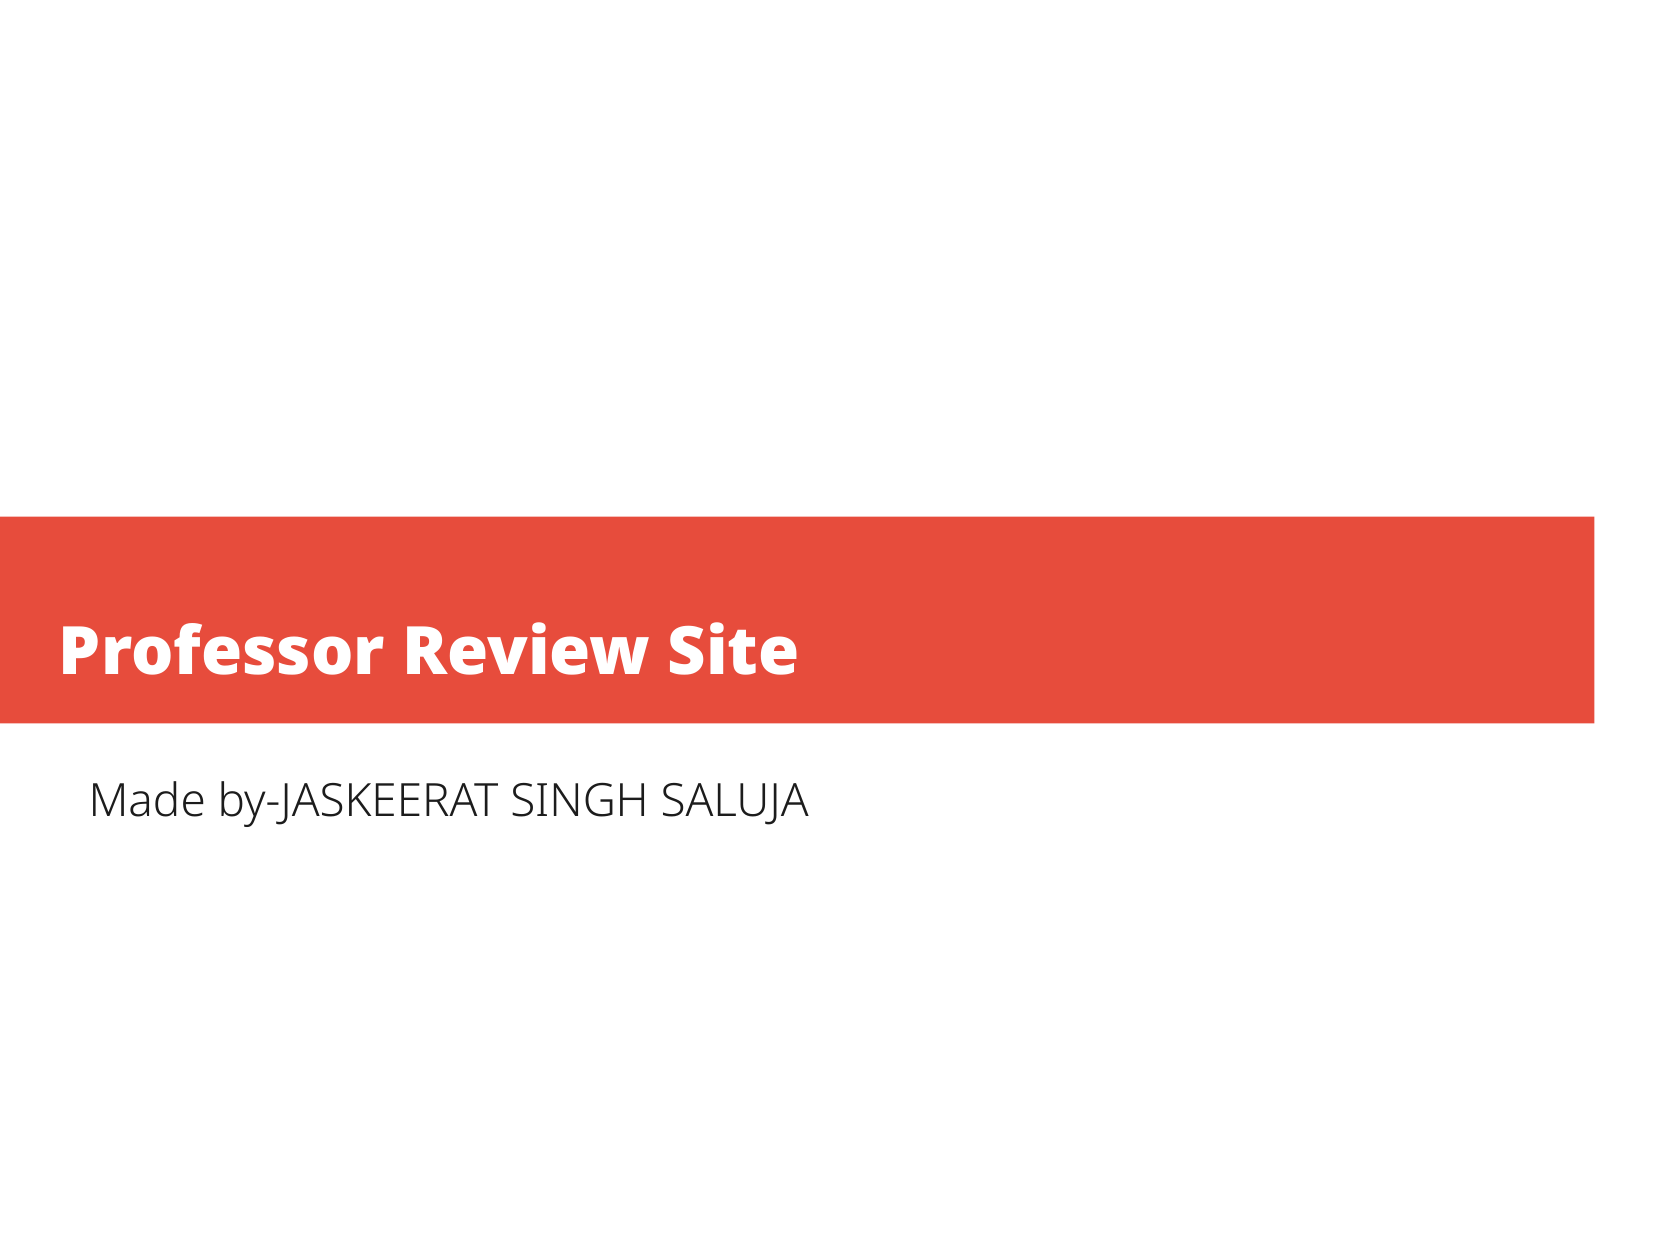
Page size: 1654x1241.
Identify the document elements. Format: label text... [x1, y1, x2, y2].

subtitle Made by-JASKEERAT SINGH SALUJA [88, 767, 1595, 1182]
title Professor Review Site [59, 546, 1595, 694]
